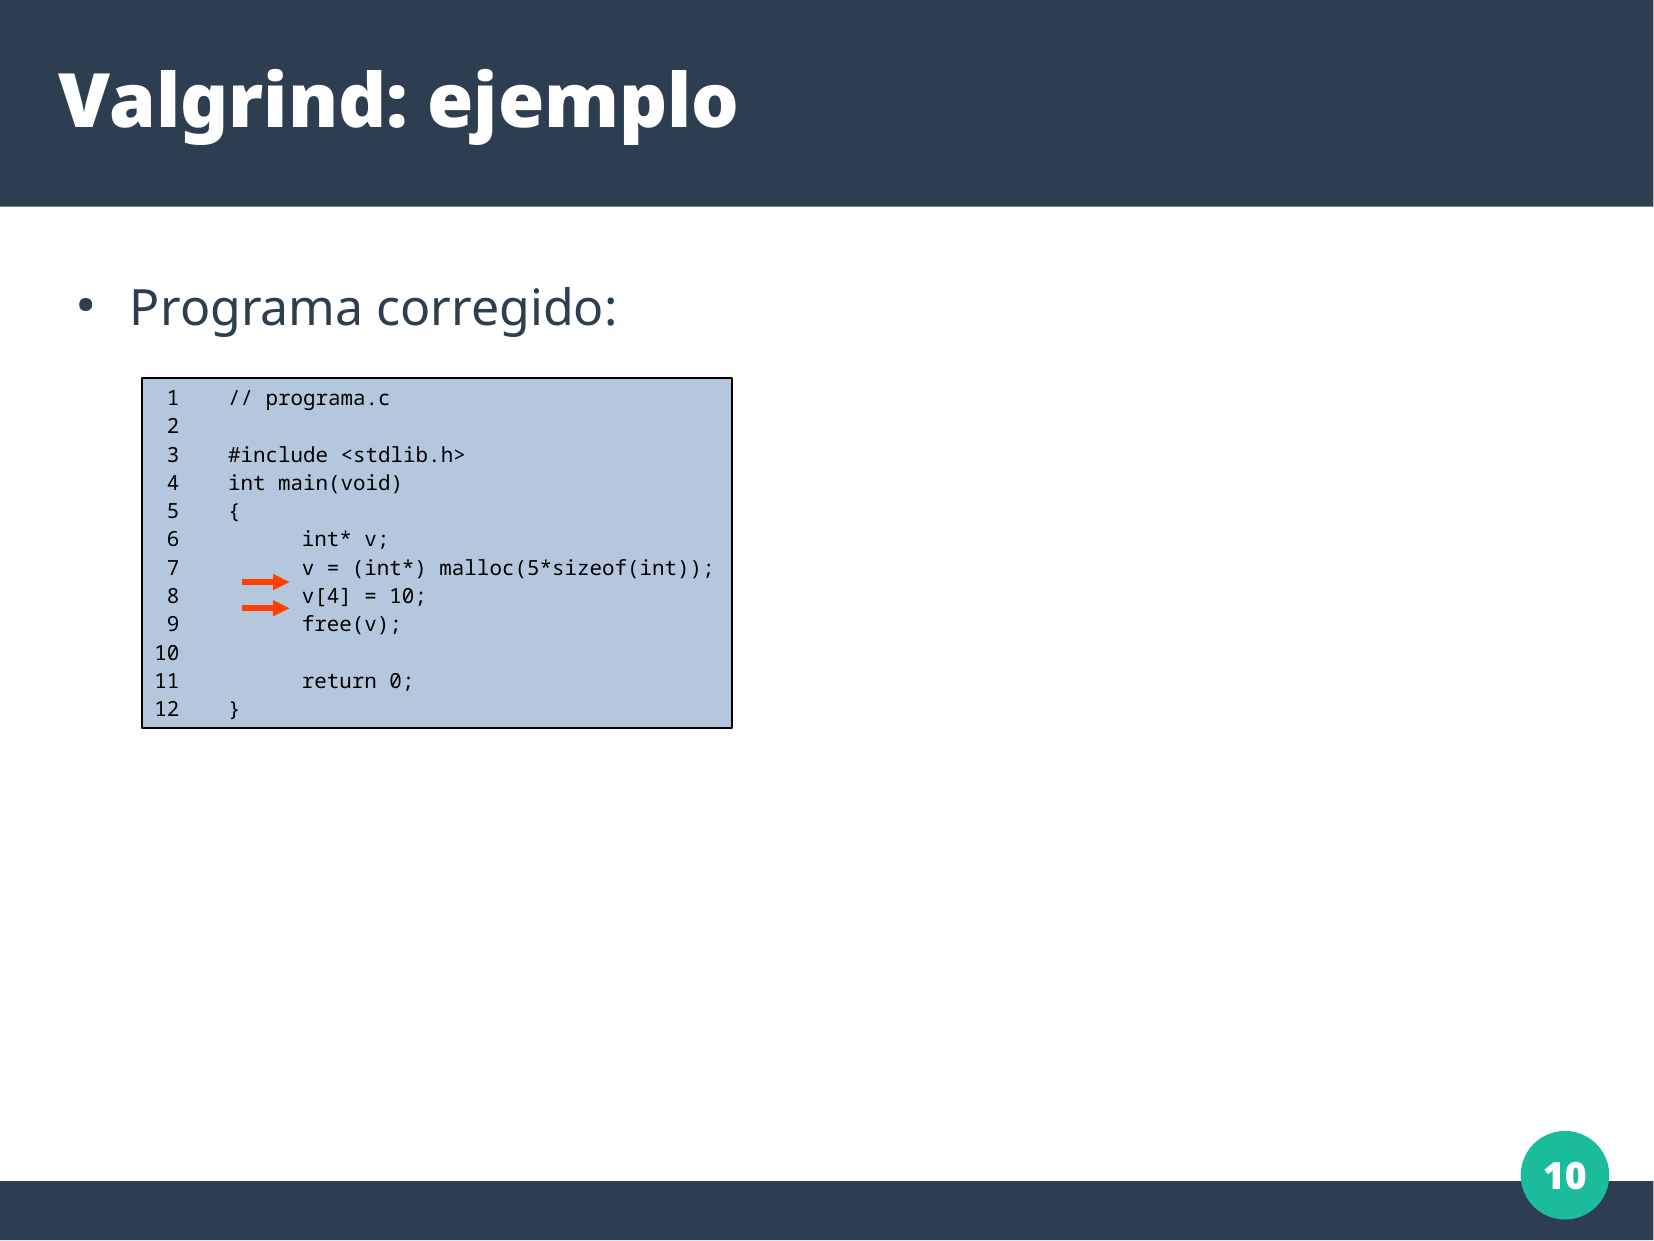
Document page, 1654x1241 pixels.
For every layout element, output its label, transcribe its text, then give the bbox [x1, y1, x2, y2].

title Valgrind: ejemplo [59, 19, 1595, 178]
list Programa corregido: [59, 271, 1595, 1111]
text_box 1 // programa.c 2 3 #include <stdlib.h> 4 int main(void) 5 { 6 int* v; 7 v = (int*) malloc(5*sizeof(int)); 8 v[4] = 10; 9 free(v); 10 11 return 0; 12 } [141, 377, 733, 704]
